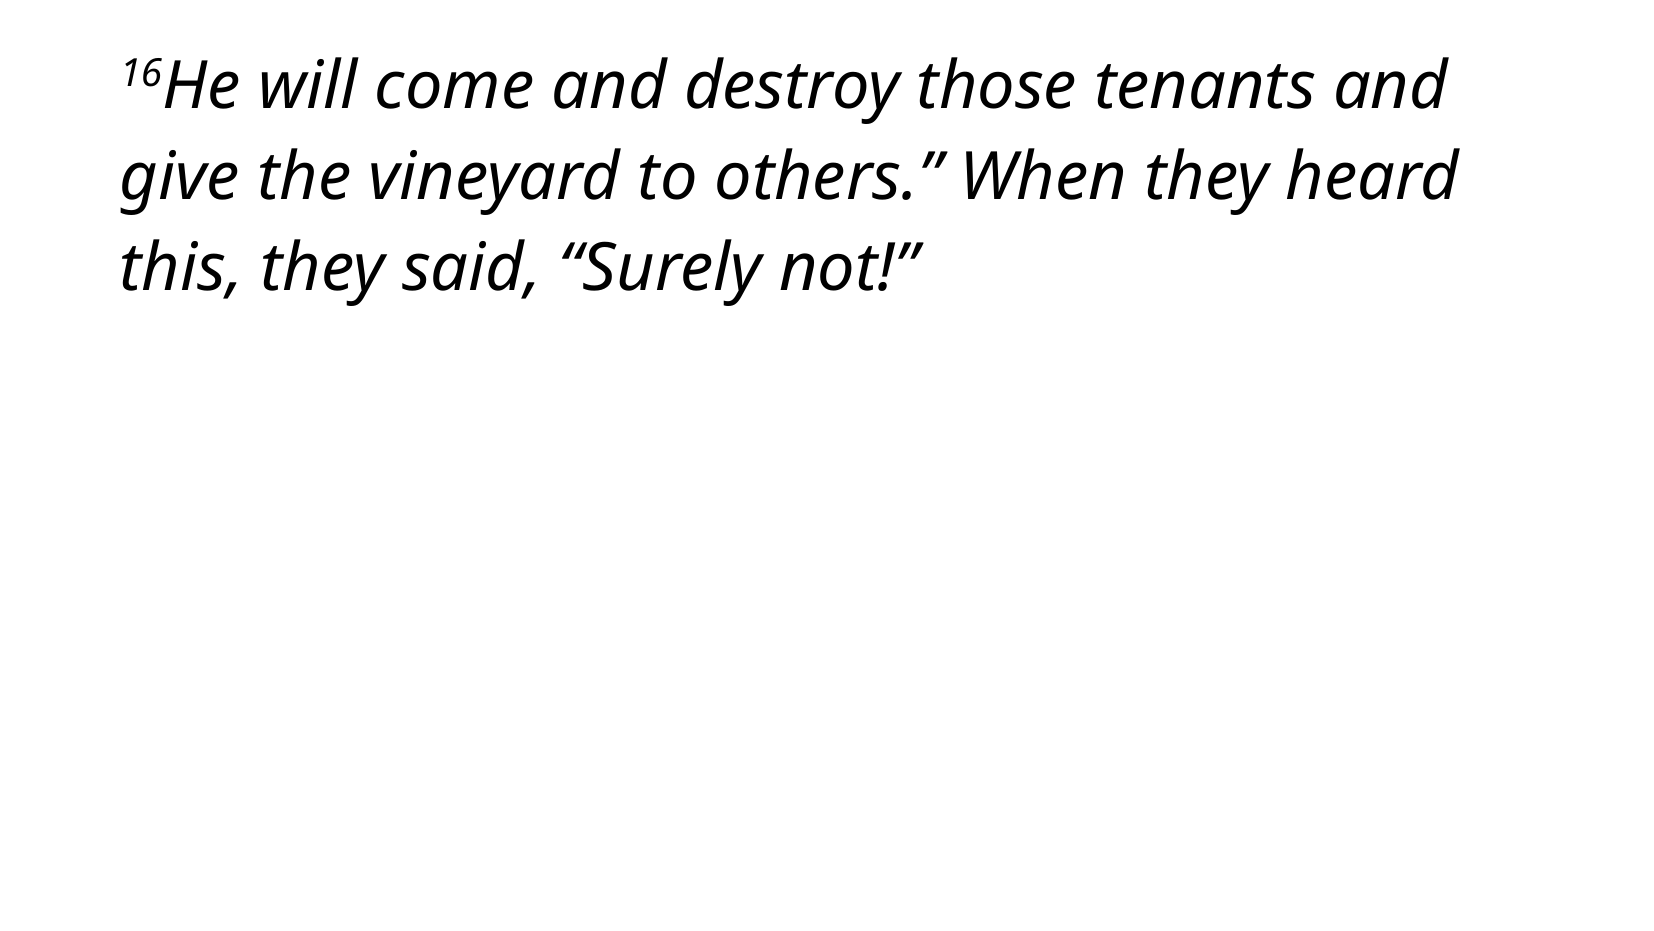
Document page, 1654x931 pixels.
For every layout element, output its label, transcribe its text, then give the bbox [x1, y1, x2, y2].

text_box 16He will come and destroy those tenants and give the vineyard to others.” When they heard this, they said, “Surely not!” [105, 30, 1546, 331]
